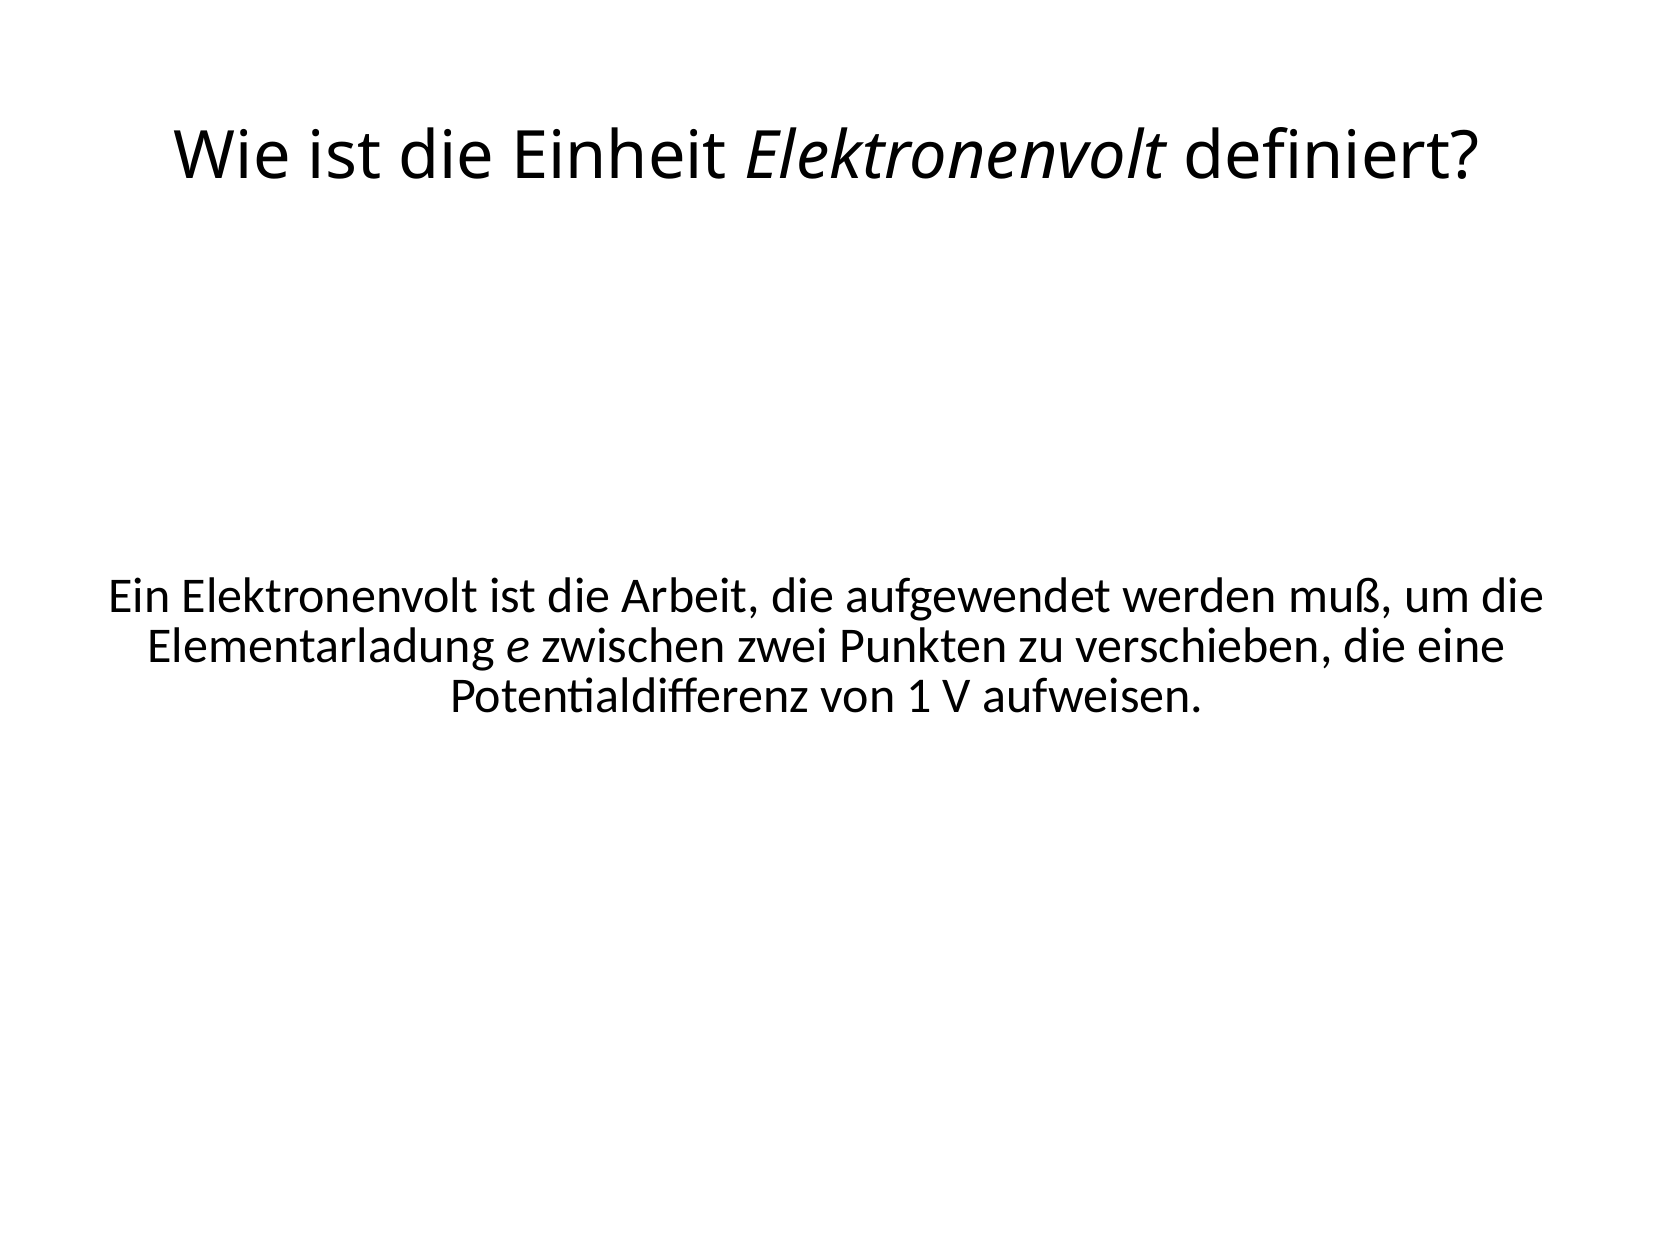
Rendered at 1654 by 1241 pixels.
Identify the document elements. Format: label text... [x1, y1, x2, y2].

title Wie ist die Einheit Elektronenvolt definiert? [82, 49, 1571, 257]
subtitle Ein Elektronenvolt ist die Arbeit, die aufgewendet werden muß, um die Elementarladung e zwischen zwei Punkten zu verschieben, die eine Potentialdifferenz von 1 V aufweisen. [82, 290, 1571, 1010]
